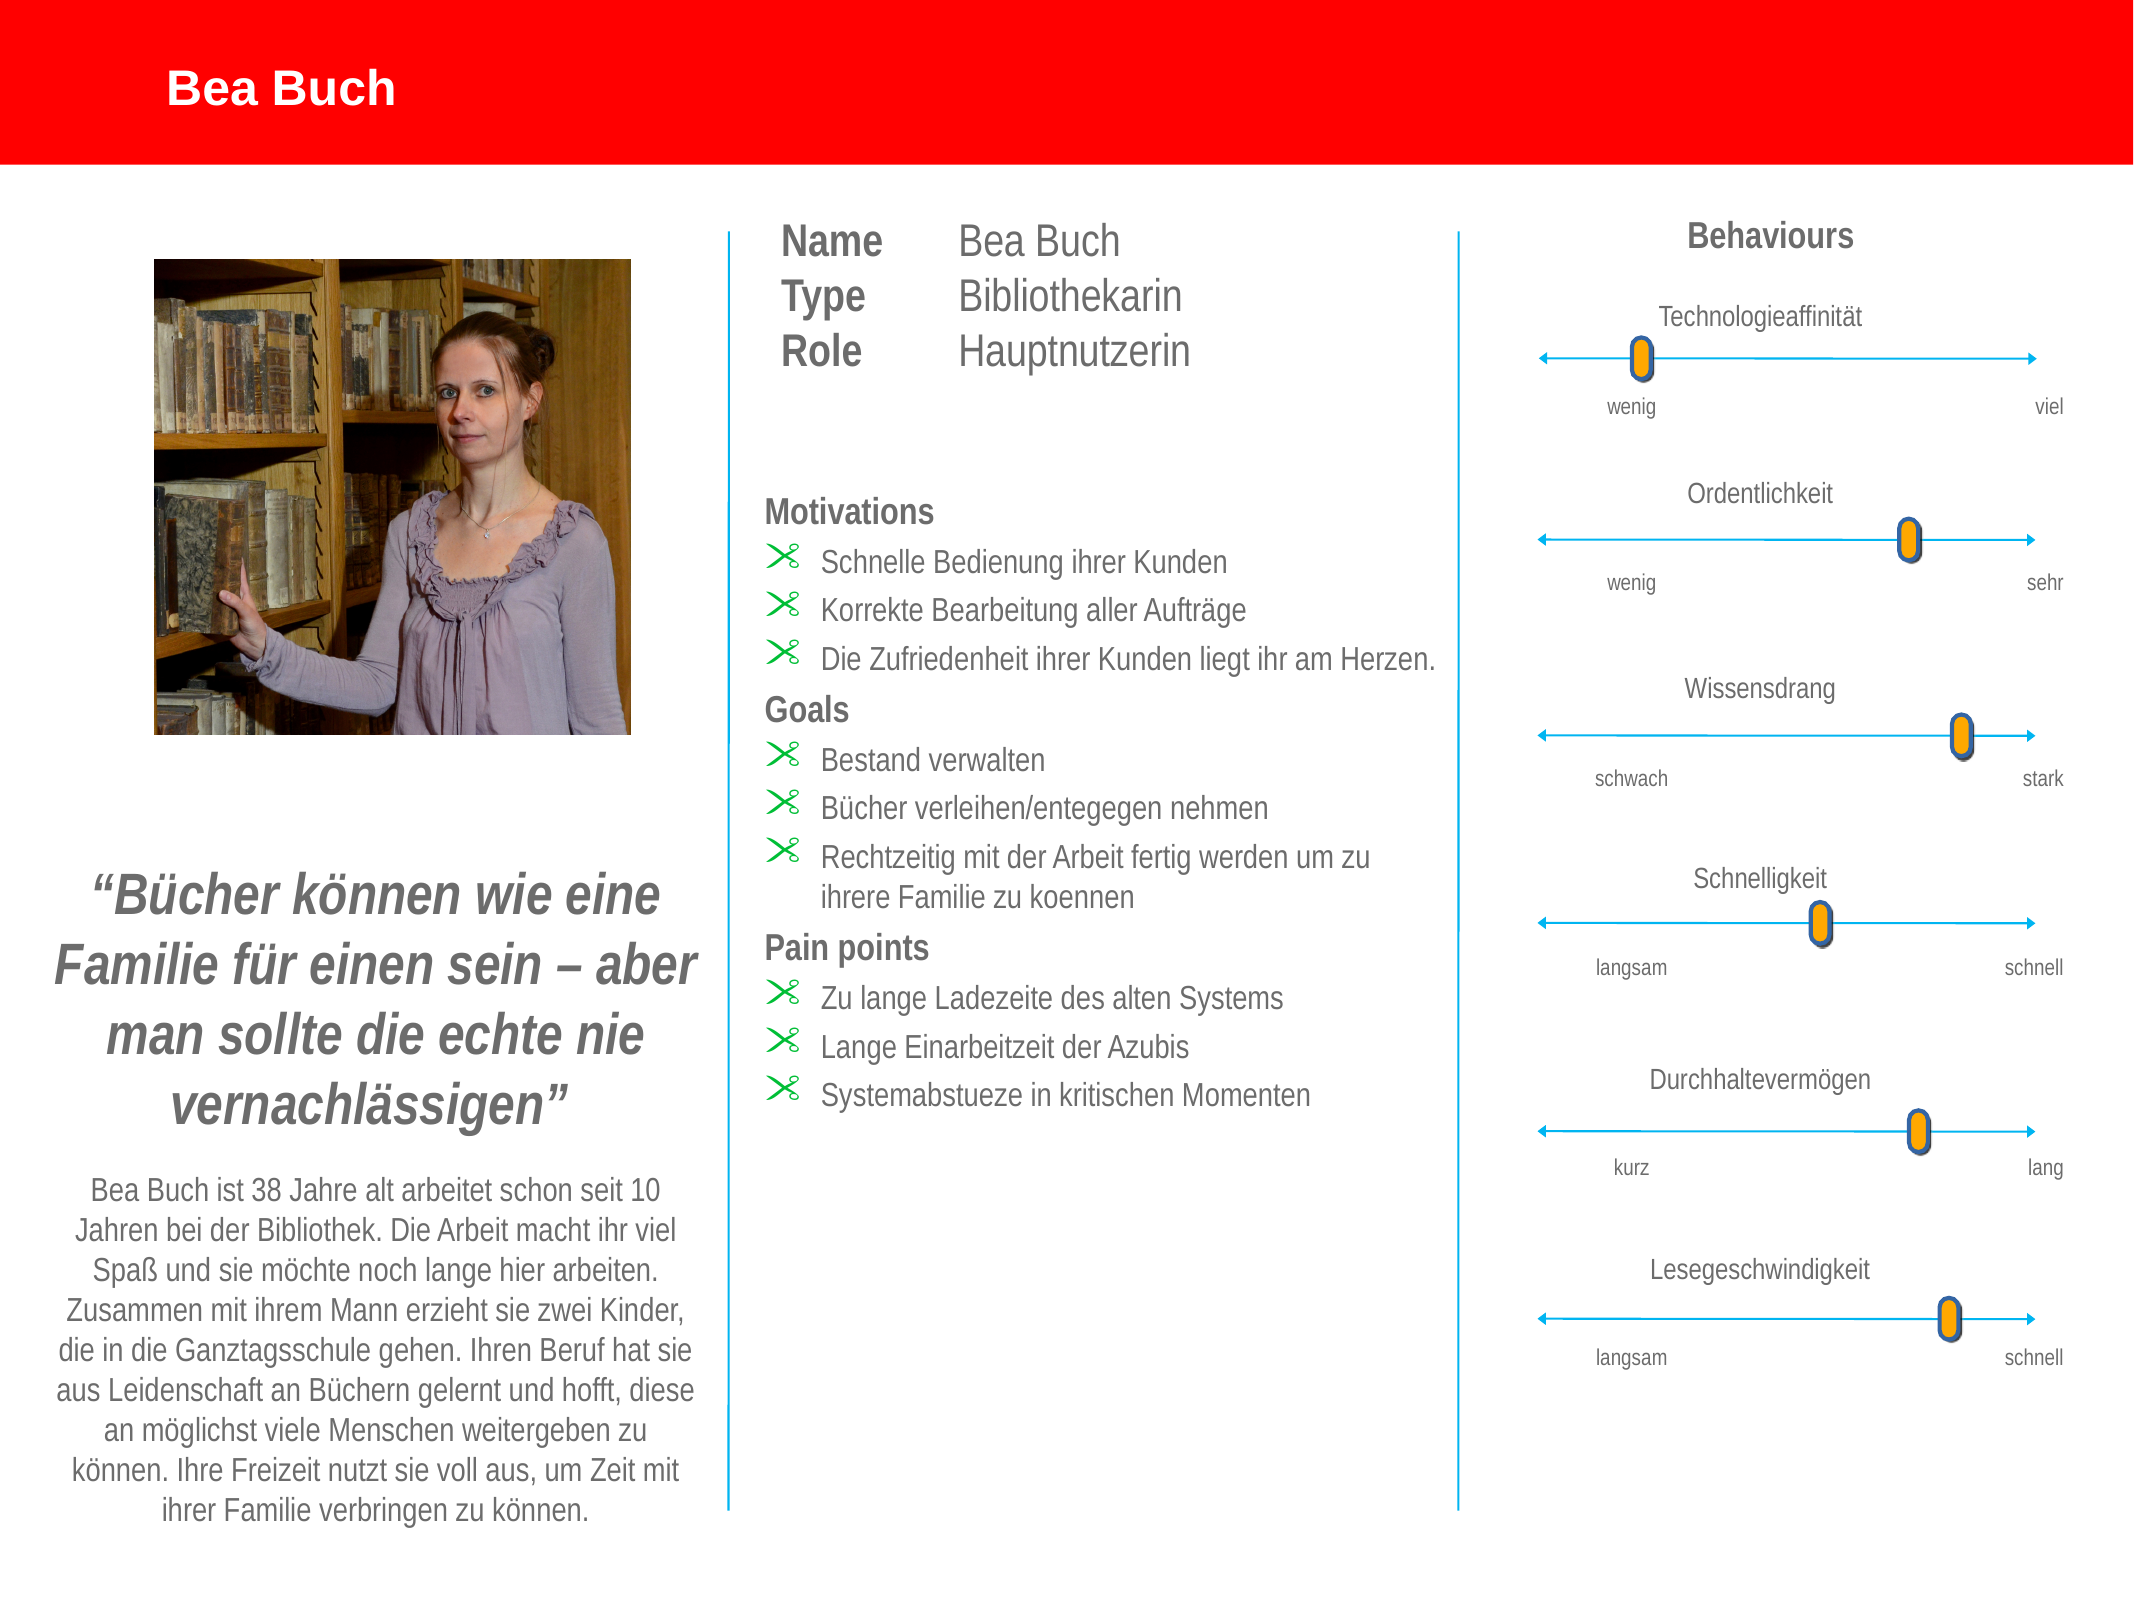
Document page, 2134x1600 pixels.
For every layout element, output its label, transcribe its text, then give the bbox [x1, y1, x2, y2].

text_box wenig [1515, 567, 1749, 595]
text_box [0, 0, 2134, 165]
text_box Technologieaffinität [1510, 297, 2011, 333]
text_box langsam [1515, 952, 1749, 981]
text_box lang [1805, 1152, 2064, 1181]
text_box schnell [1805, 952, 2064, 981]
text_box [1899, 518, 1919, 561]
text_box kurz [1515, 1152, 1749, 1181]
text_box Durchhaltevermögen [1510, 1060, 2011, 1096]
text_box wenig [1515, 391, 1749, 419]
text_box [1631, 337, 1651, 380]
text_box Name Bea Buch Type Bibliothekarin Role Hauptnutzerin [781, 210, 1513, 376]
text_box Bea Buch ist 38 Jahre alt arbeitet schon seit 10 Jahren bei der Bibliothek. Die Arbeit macht ihr viel Spaß und sie möchte noch lange hier arbeiten. Zusammen mit ihrem Mann erzieht sie zwei Kinder, die in die Ganztagsschule gehen. Ihren Beruf hat sie aus Leidenschaft an Büchern gelernt und hofft, diese an möglichst viele Menschen weitergeben zu können. Ihre Freizeit nutzt sie voll aus, um Zeit mit ihrer Familie verbringen zu können. [54, 1168, 698, 1528]
text_box Bea Buch [159, 55, 404, 116]
text_box stark [1805, 763, 2064, 791]
text_box [1909, 1110, 1928, 1153]
text_box Behaviours [1511, 210, 2031, 256]
text_box [1952, 714, 1971, 757]
picture [154, 259, 631, 736]
text_box schwach [1515, 763, 1749, 791]
text_box Motivations Schnelle Bedienung ihrer Kunden Korrekte Bearbeitung aller Aufträge Die Zufriedenheit ihrer Kunden liegt ihr am Herzen. Goals Bestand verwalten Bücher verleihen/entegegen nehmen Rechtzeitig mit der Arbeit fertig werden um zu ihrere Familie zu koennen Pain points Zu lange Ladezeite des alten Systems Lange Einarbeitzeit der Azubis Systemabstueze in kritischen Momenten [764, 486, 1444, 1113]
text_box [1939, 1297, 1959, 1340]
text_box [1810, 902, 1830, 944]
text_box Schnelligkeit [1510, 858, 2011, 894]
text_box “Bücher können wie eine Familie für einen sein – aber man sollte die echte nie vernachlässigen” [54, 856, 698, 1137]
text_box Wissensdrang [1510, 669, 2011, 705]
text_box langsam [1515, 1342, 1749, 1370]
text_box Ordentlichkeit [1510, 473, 2011, 509]
text_box schnell [1805, 1342, 2064, 1370]
text_box viel [1805, 391, 2064, 419]
text_box sehr [1805, 567, 2064, 595]
text_box Lesegeschwindigkeit [1510, 1250, 2011, 1286]
